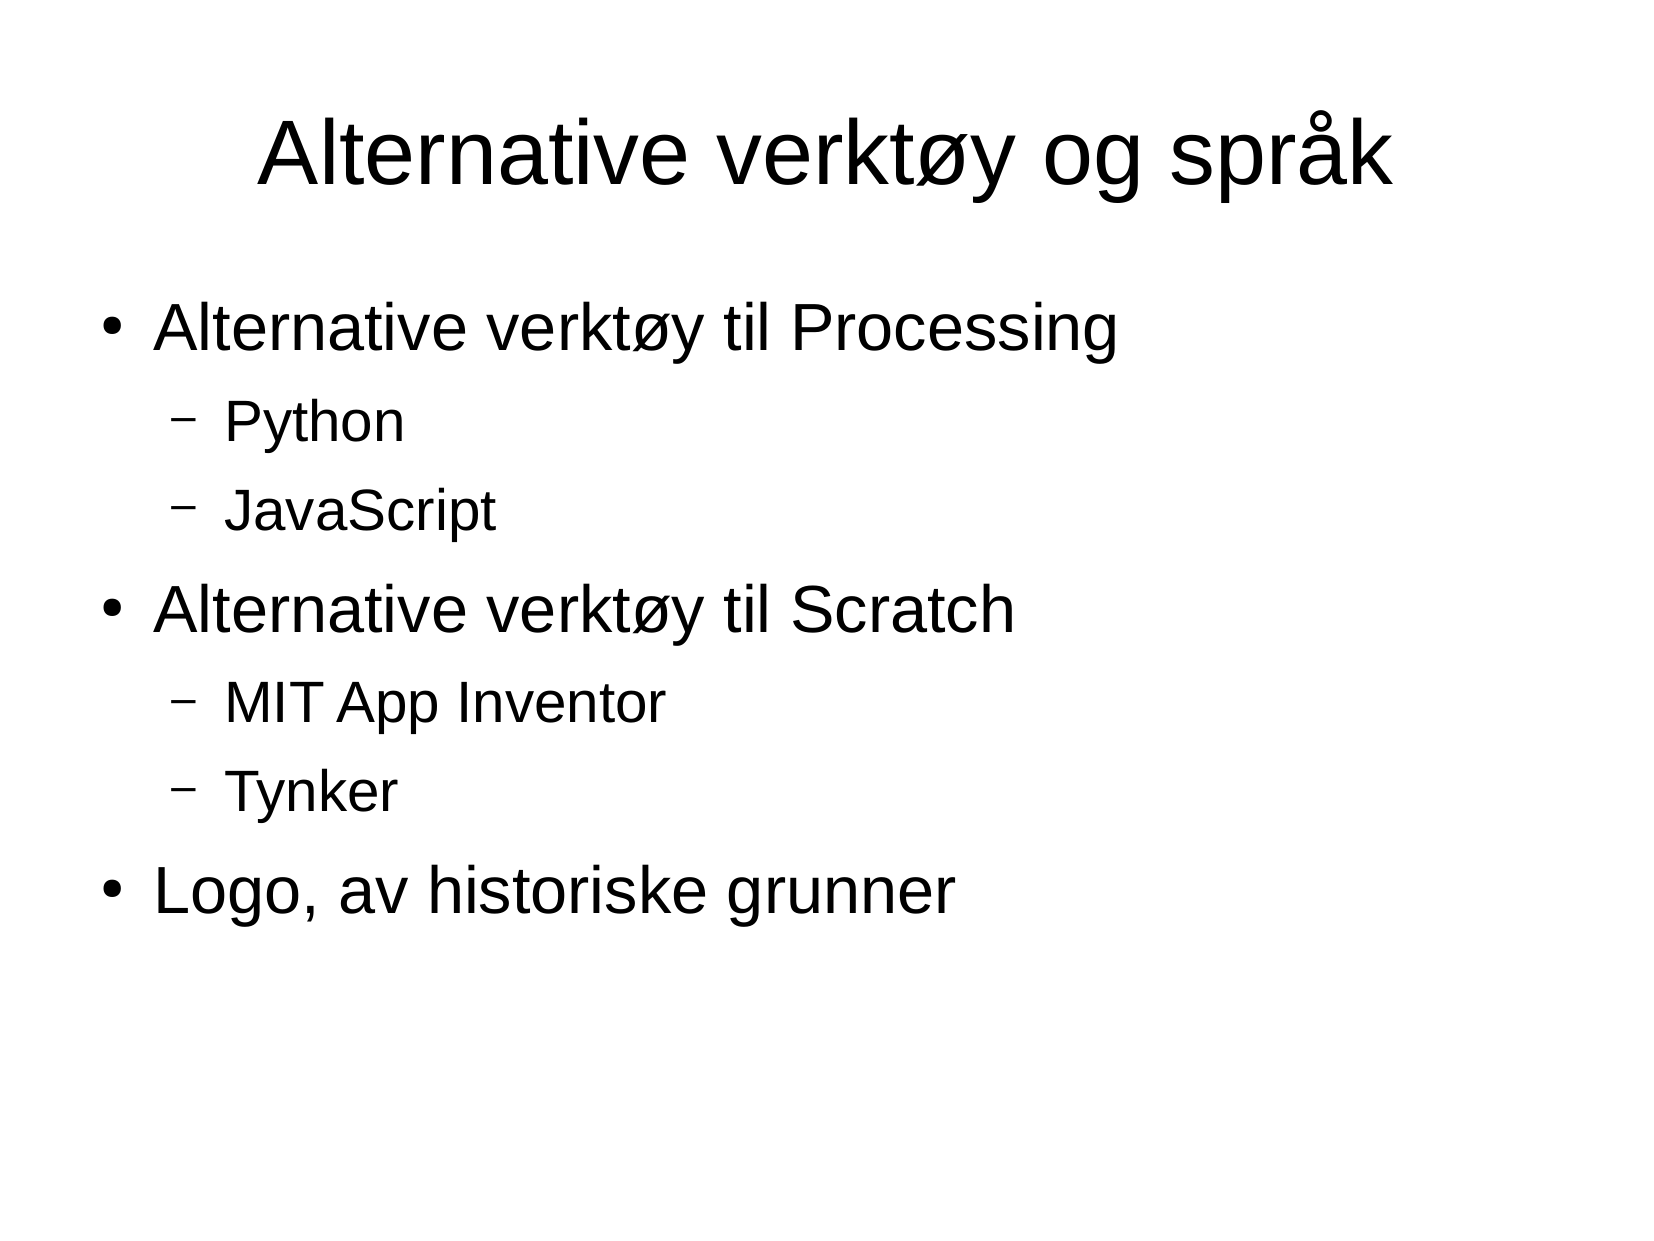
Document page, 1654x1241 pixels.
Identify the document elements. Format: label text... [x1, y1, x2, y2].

title Alternative verktøy og språk [82, 49, 1571, 257]
list Alternative verktøy til Processing Python JavaScript Alternative verktøy til Scratch MIT App Inventor Tynker Logo, av historiske grunner [82, 290, 1571, 1010]
